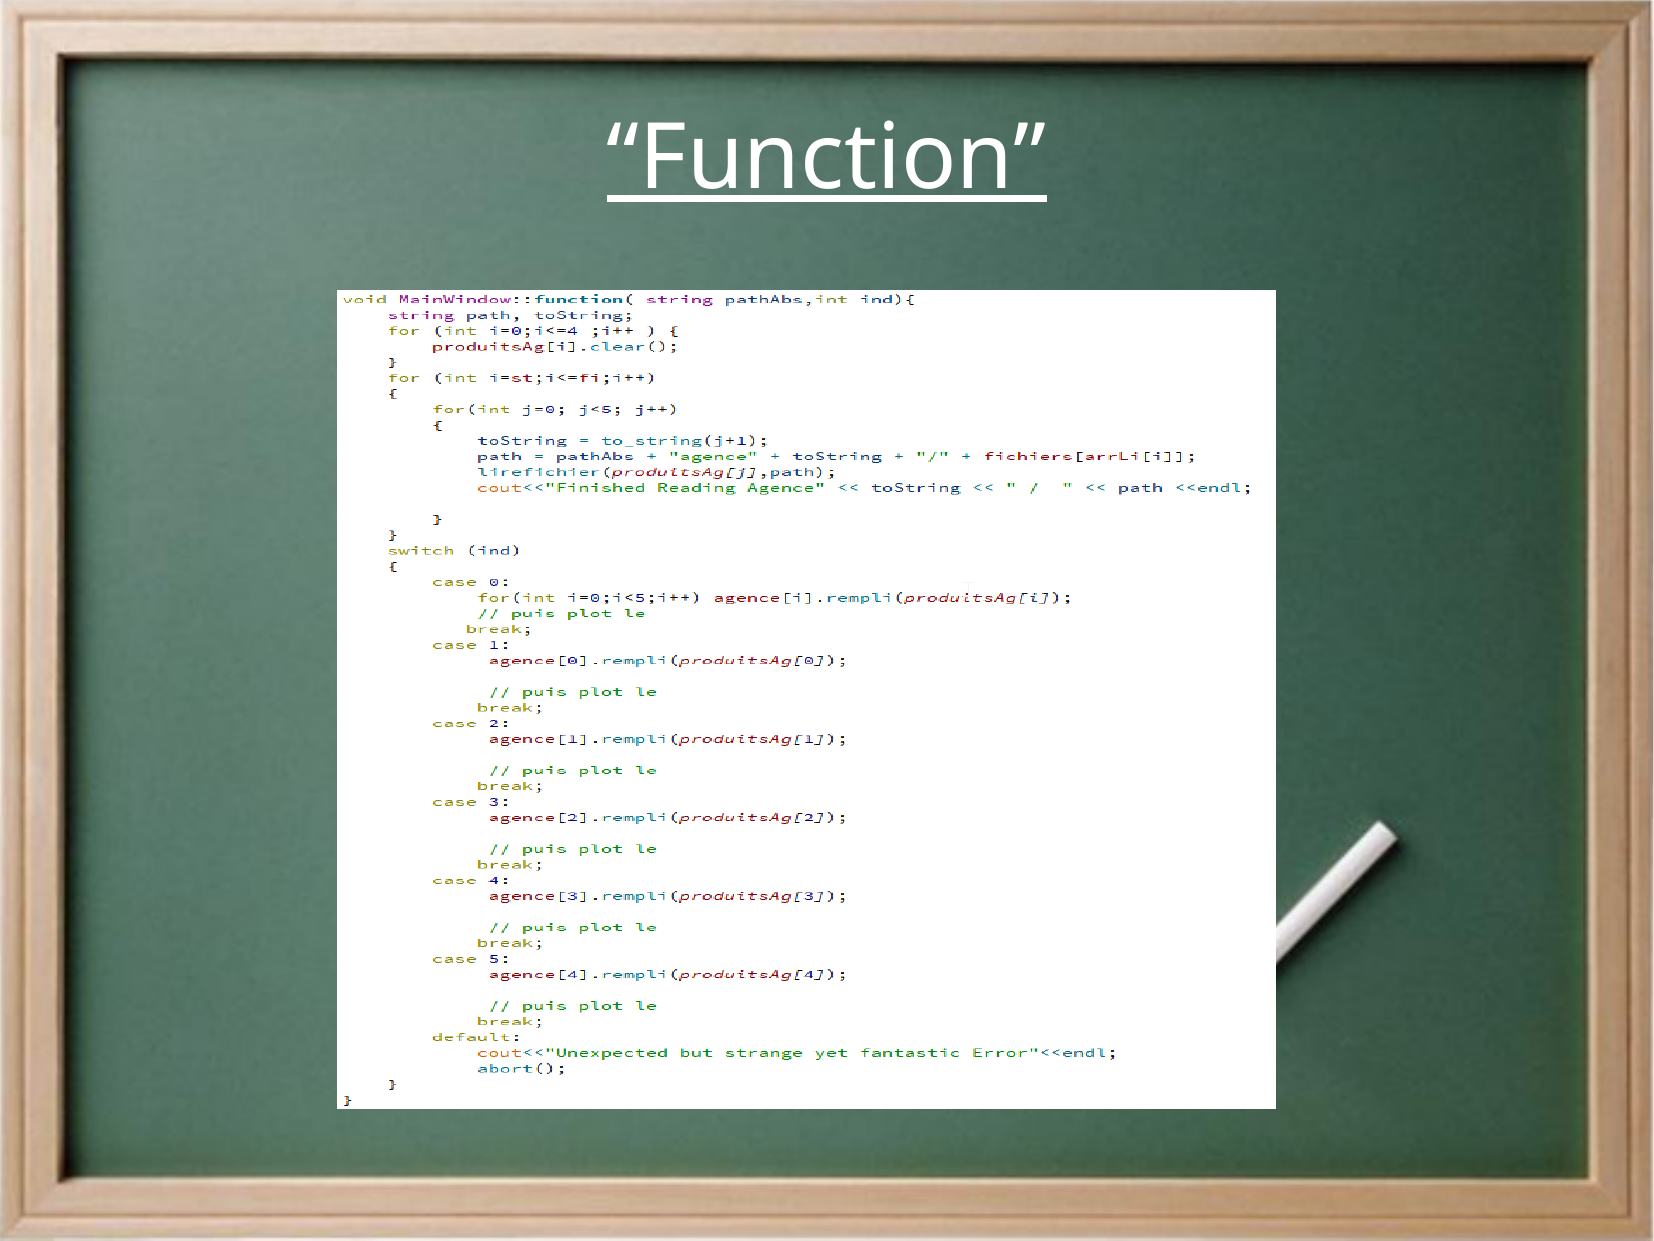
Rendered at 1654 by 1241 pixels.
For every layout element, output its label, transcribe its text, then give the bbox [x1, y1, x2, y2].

title “Function” [82, 49, 1571, 257]
picture [0, 0, 1654, 1241]
